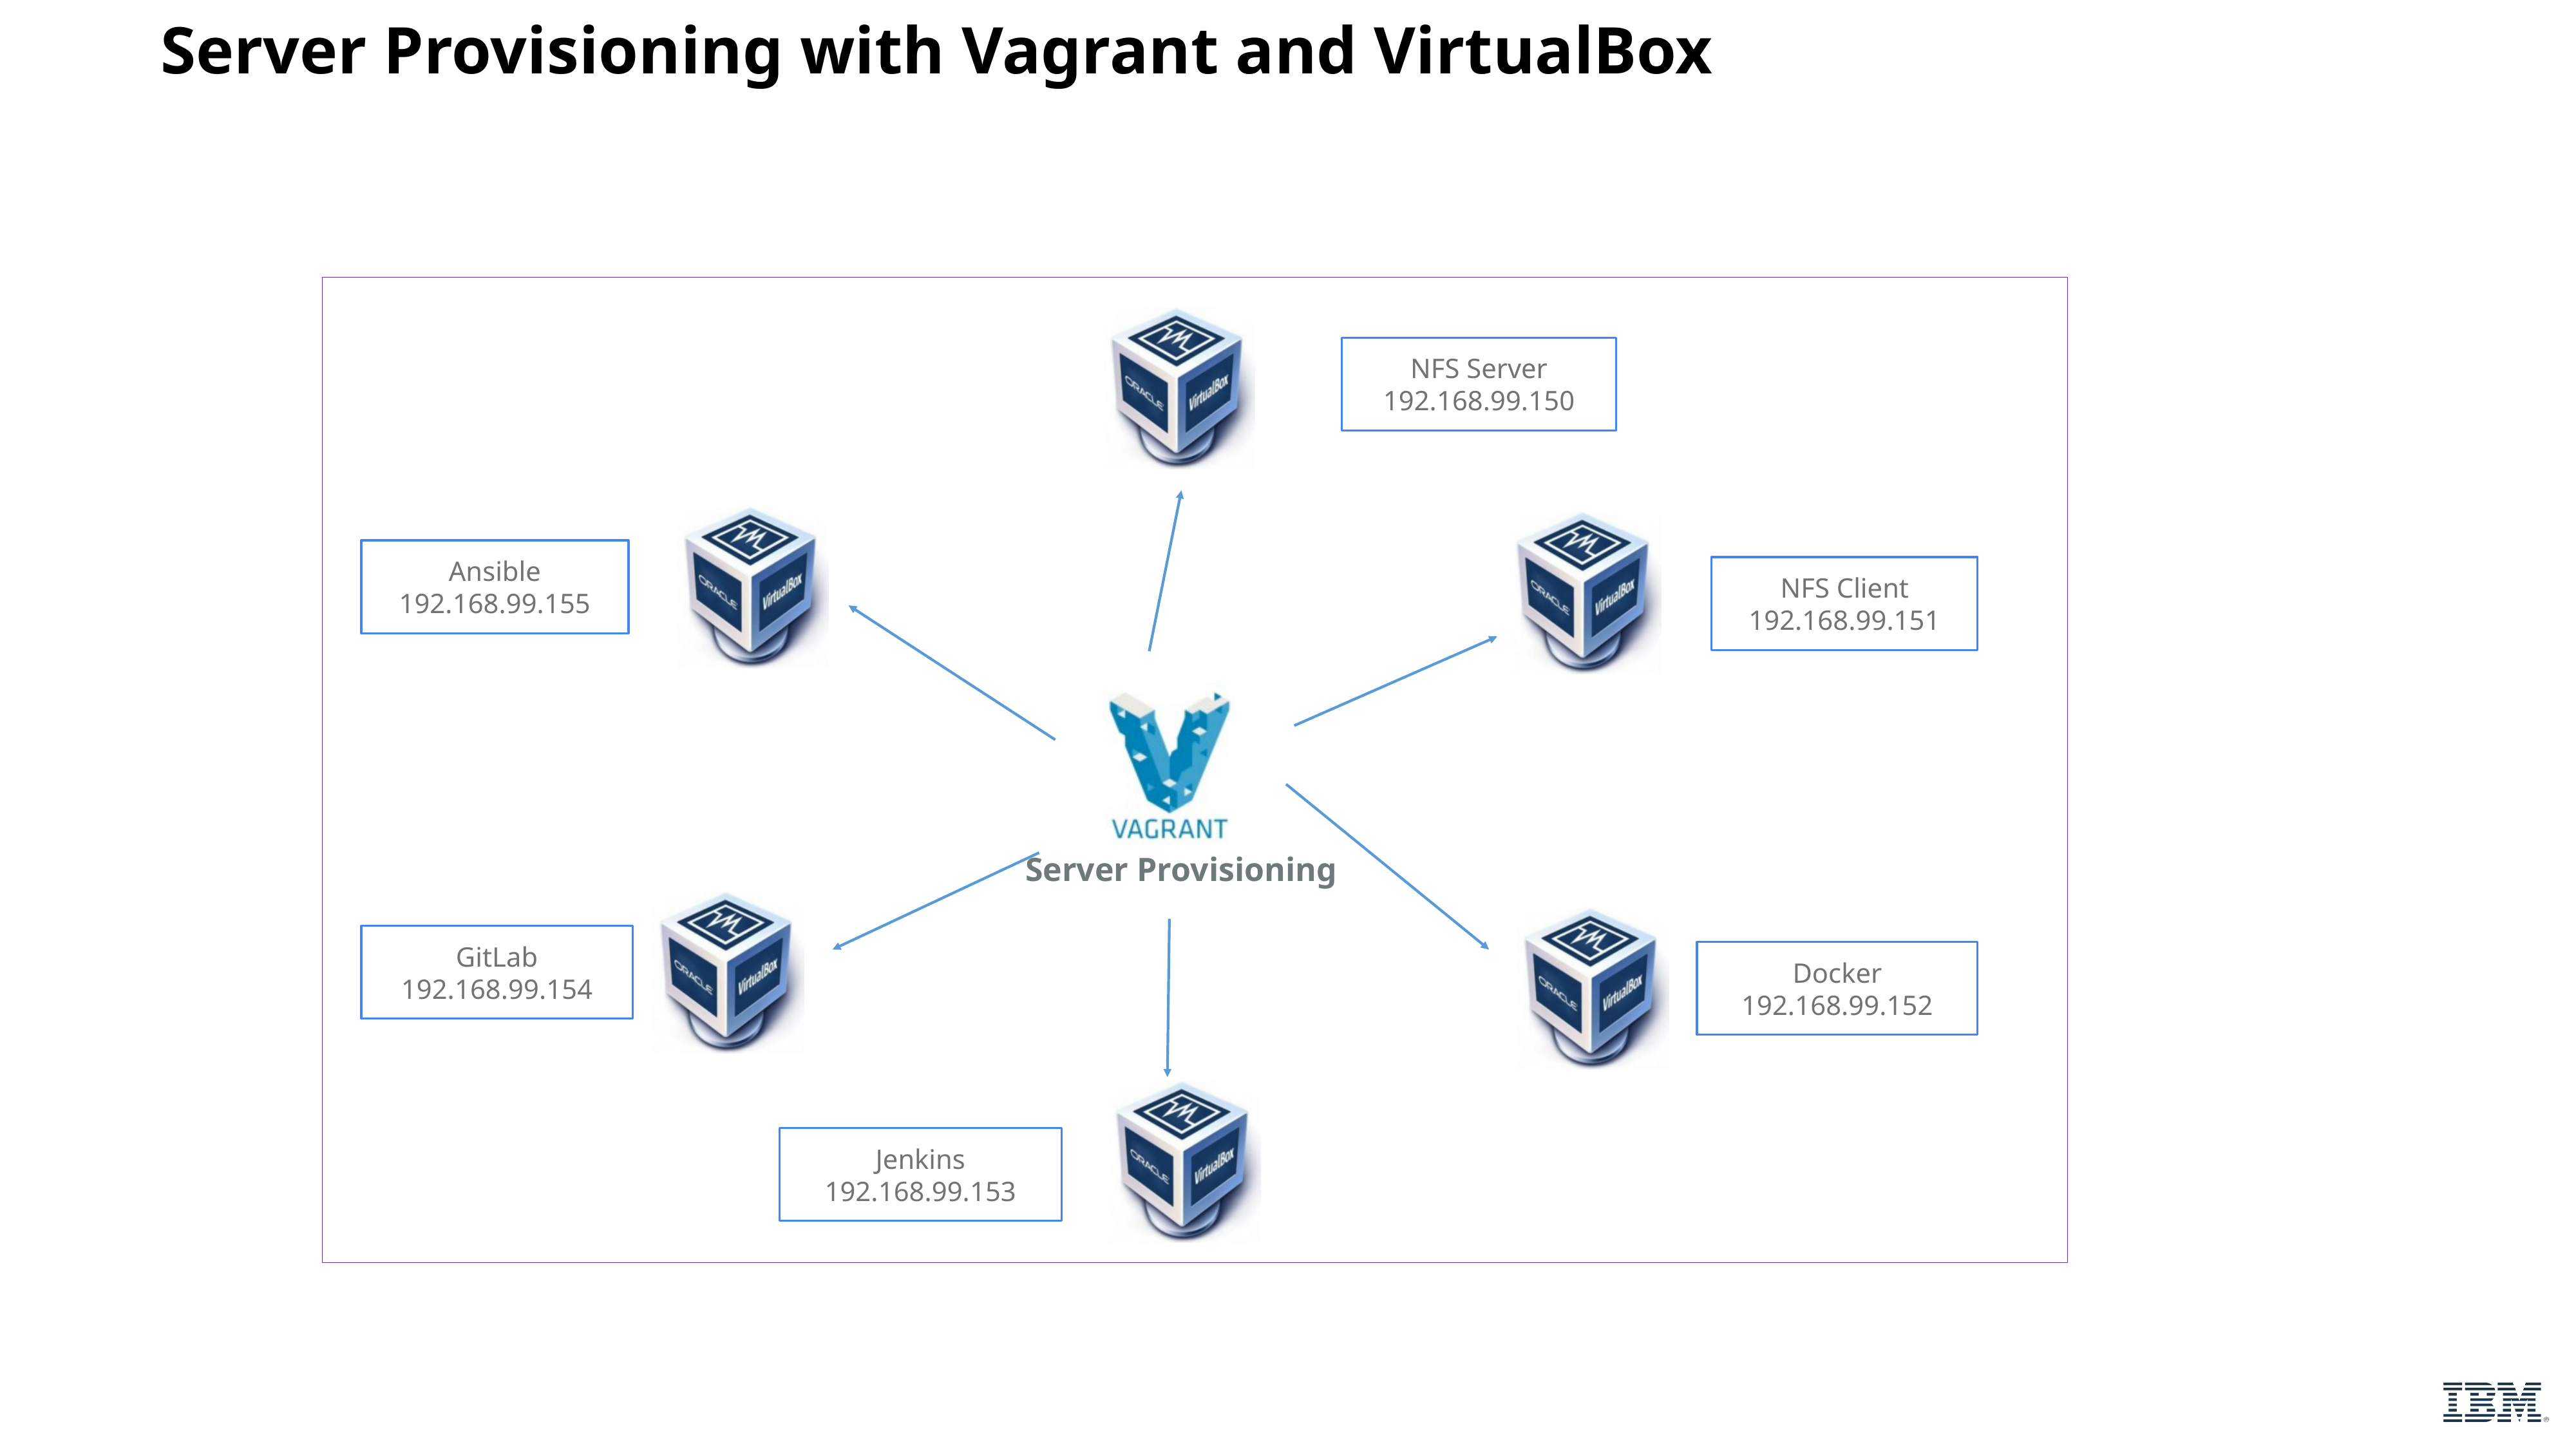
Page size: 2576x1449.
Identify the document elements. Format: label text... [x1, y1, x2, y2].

text_box NFS Client 192.168.99.151 [1711, 557, 1978, 650]
picture [1108, 1081, 1261, 1243]
picture [677, 506, 829, 668]
text_box Server Provisioning with Vagrant and VirtualBox [151, 5, 2548, 154]
picture [652, 891, 804, 1054]
text_box GitLab 192.168.99.154 [361, 925, 633, 1019]
text_box NFS Server 192.168.99.150 [1341, 337, 1616, 431]
picture [1517, 907, 1669, 1070]
picture [1103, 683, 1236, 836]
text_box Ansible 192.168.99.155 [361, 540, 629, 634]
picture [1509, 511, 1662, 674]
picture [2443, 1382, 2550, 1423]
text_box Server Provisioning [953, 836, 1410, 910]
text_box Jenkins 192.168.99.153 [779, 1128, 1062, 1221]
text_box Docker 192.168.99.152 [1697, 942, 1978, 1035]
picture [1103, 307, 1255, 469]
